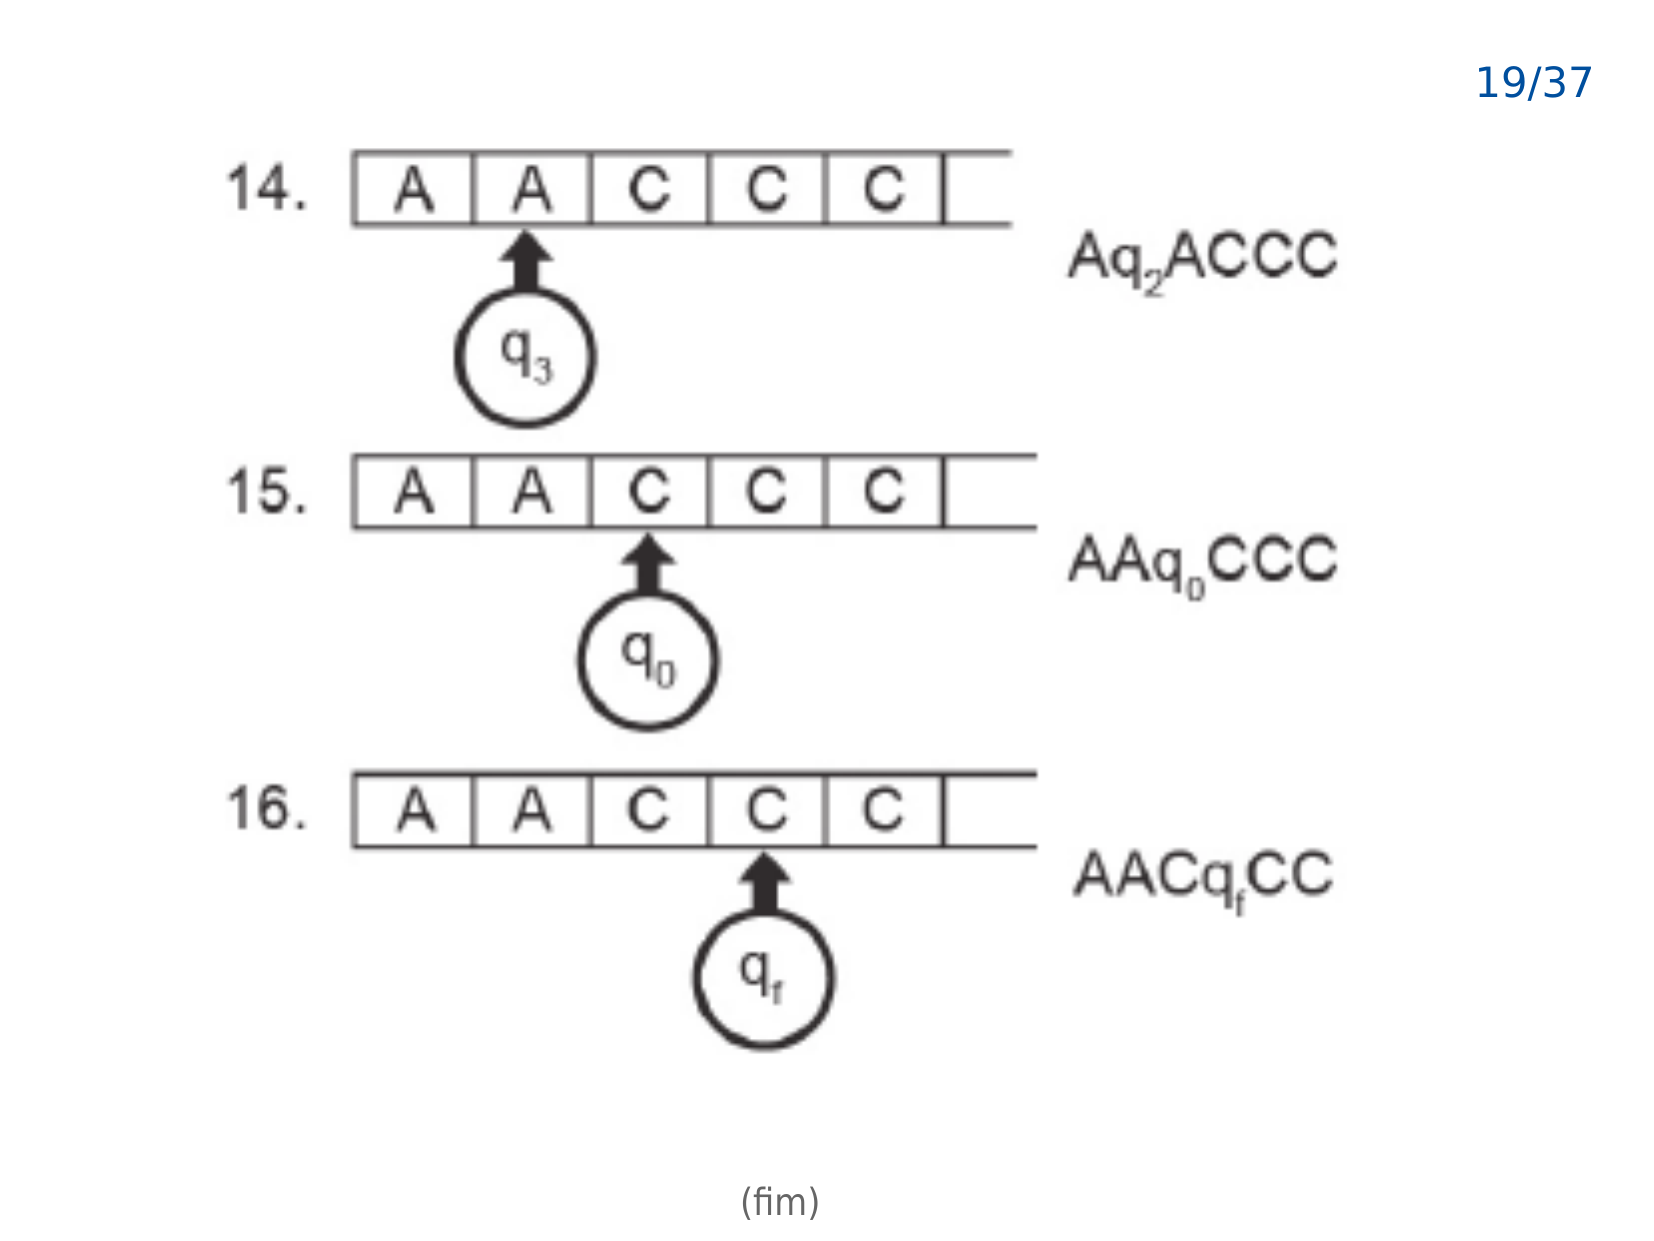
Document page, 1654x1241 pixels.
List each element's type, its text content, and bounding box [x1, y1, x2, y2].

text_box (fim) [725, 1173, 845, 1237]
picture [224, 147, 1350, 1070]
